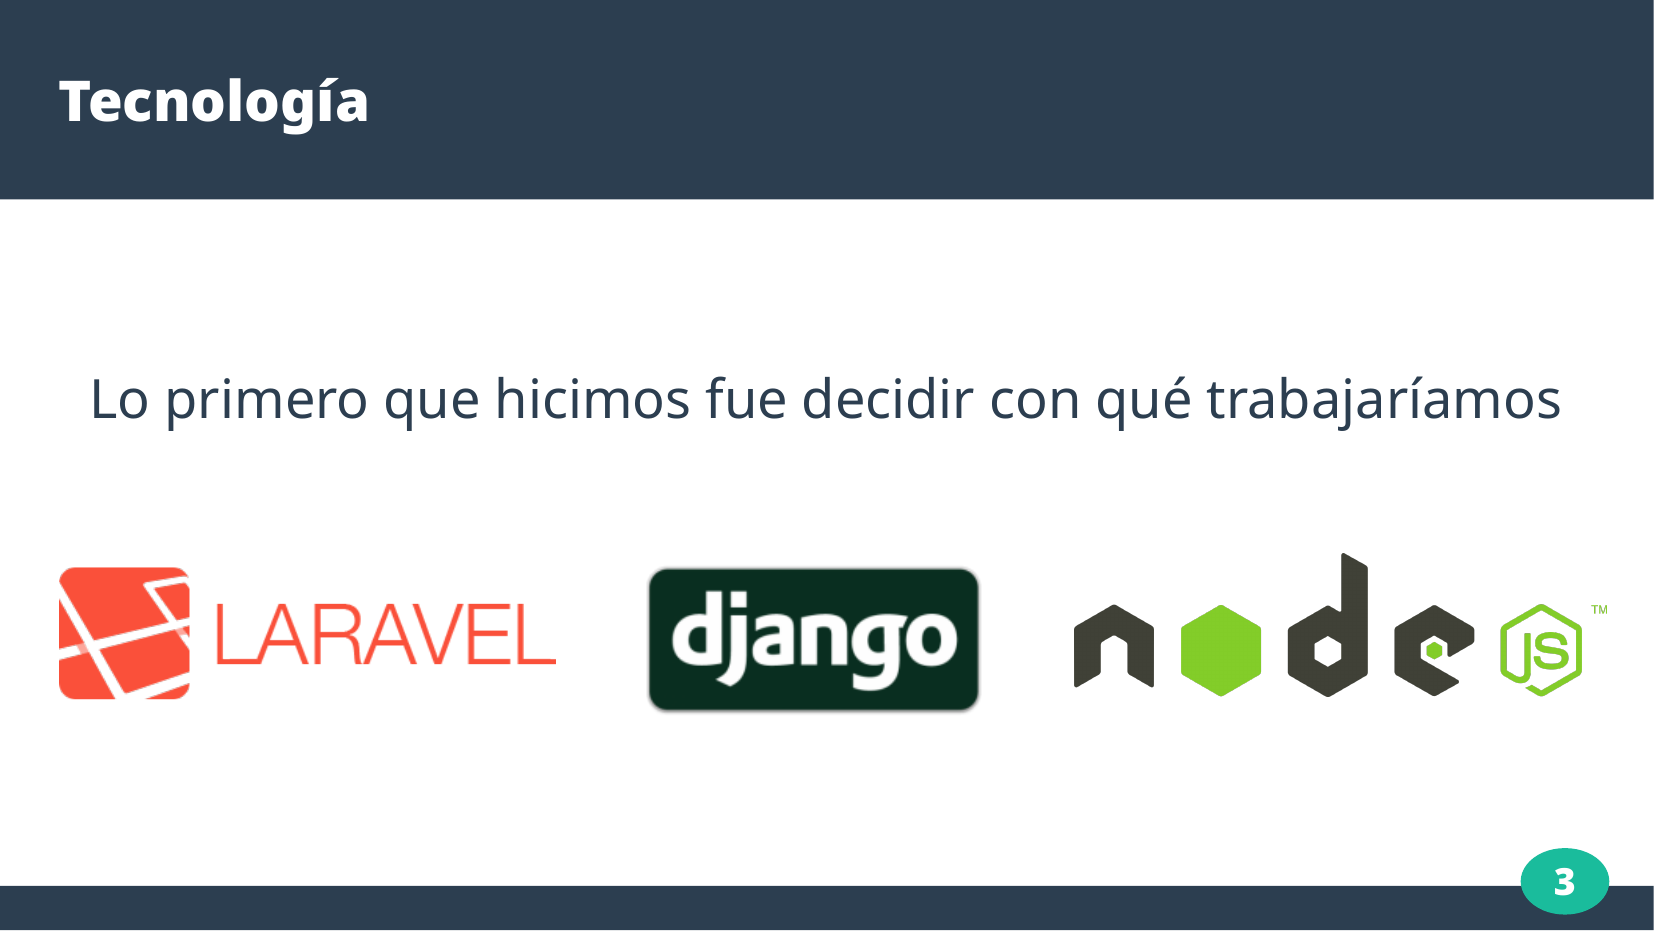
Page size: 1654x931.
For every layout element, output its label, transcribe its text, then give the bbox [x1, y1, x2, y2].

picture [59, 566, 556, 701]
picture [634, 559, 993, 721]
subtitle Lo primero que hicimos fue decidir con qué trabajaríamos [82, 37, 1571, 758]
picture [1074, 553, 1607, 697]
title Tecnología [59, 21, 1548, 178]
